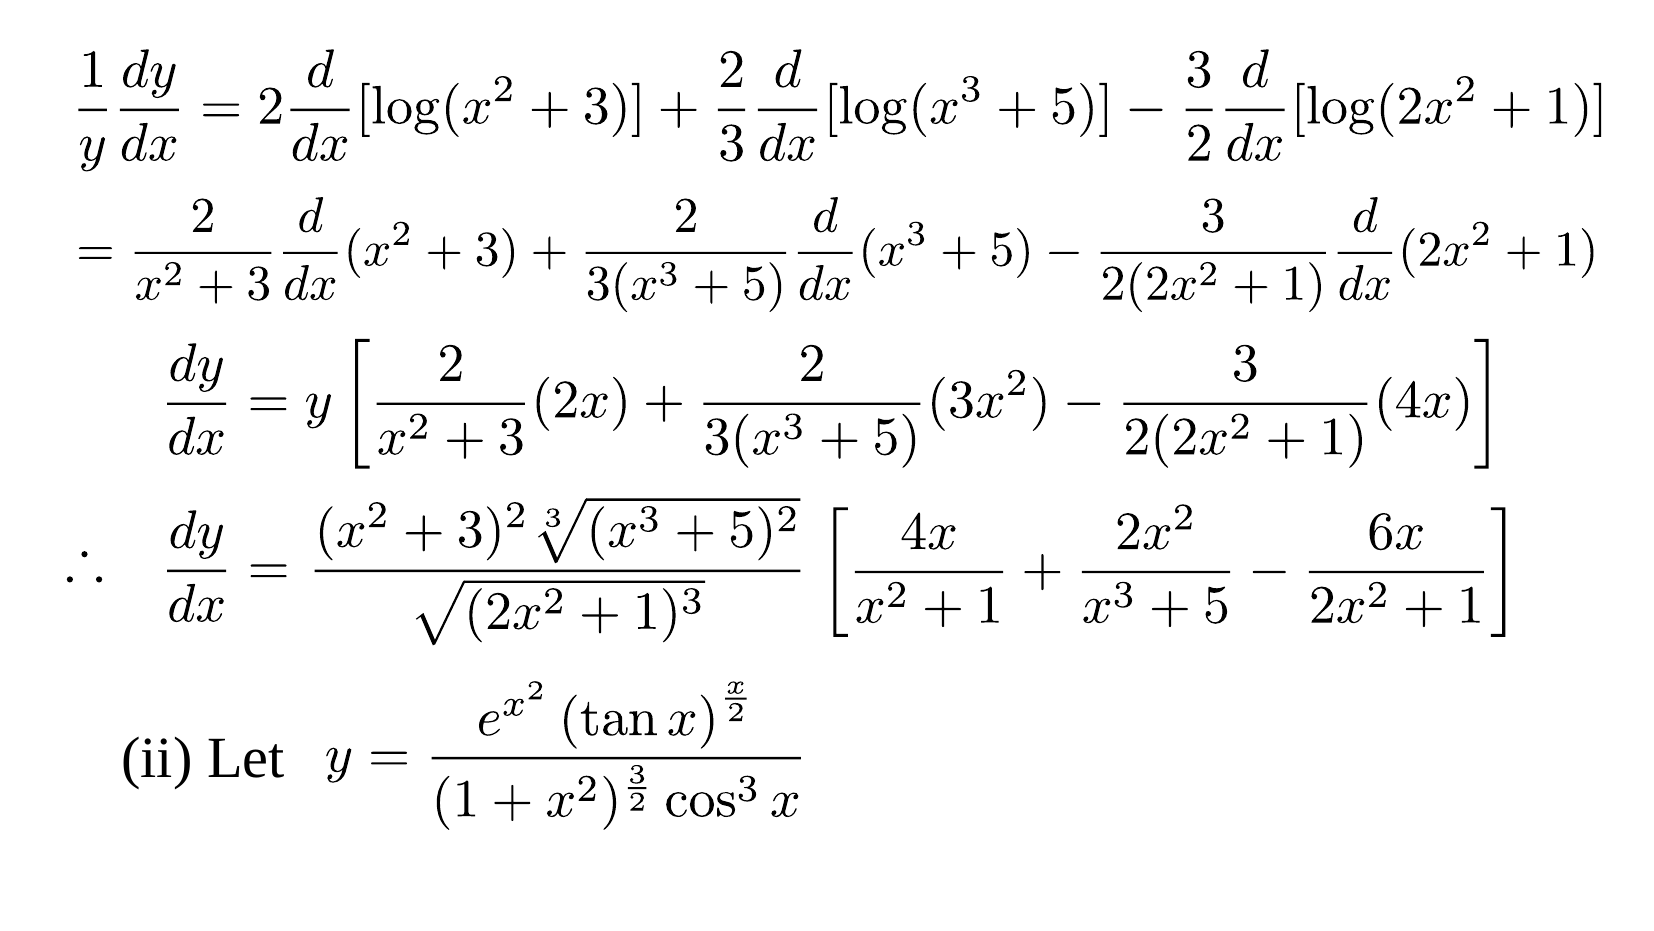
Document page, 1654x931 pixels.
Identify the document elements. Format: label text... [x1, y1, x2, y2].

text_box [822, 504, 1506, 637]
text_box [314, 498, 801, 646]
text_box [66, 551, 103, 583]
text_box [78, 197, 1594, 313]
text_box [78, 49, 1602, 172]
text_box [326, 681, 801, 830]
text_box [167, 338, 1489, 469]
title (ii) Let [47, 37, 1619, 898]
text_box [167, 510, 287, 623]
